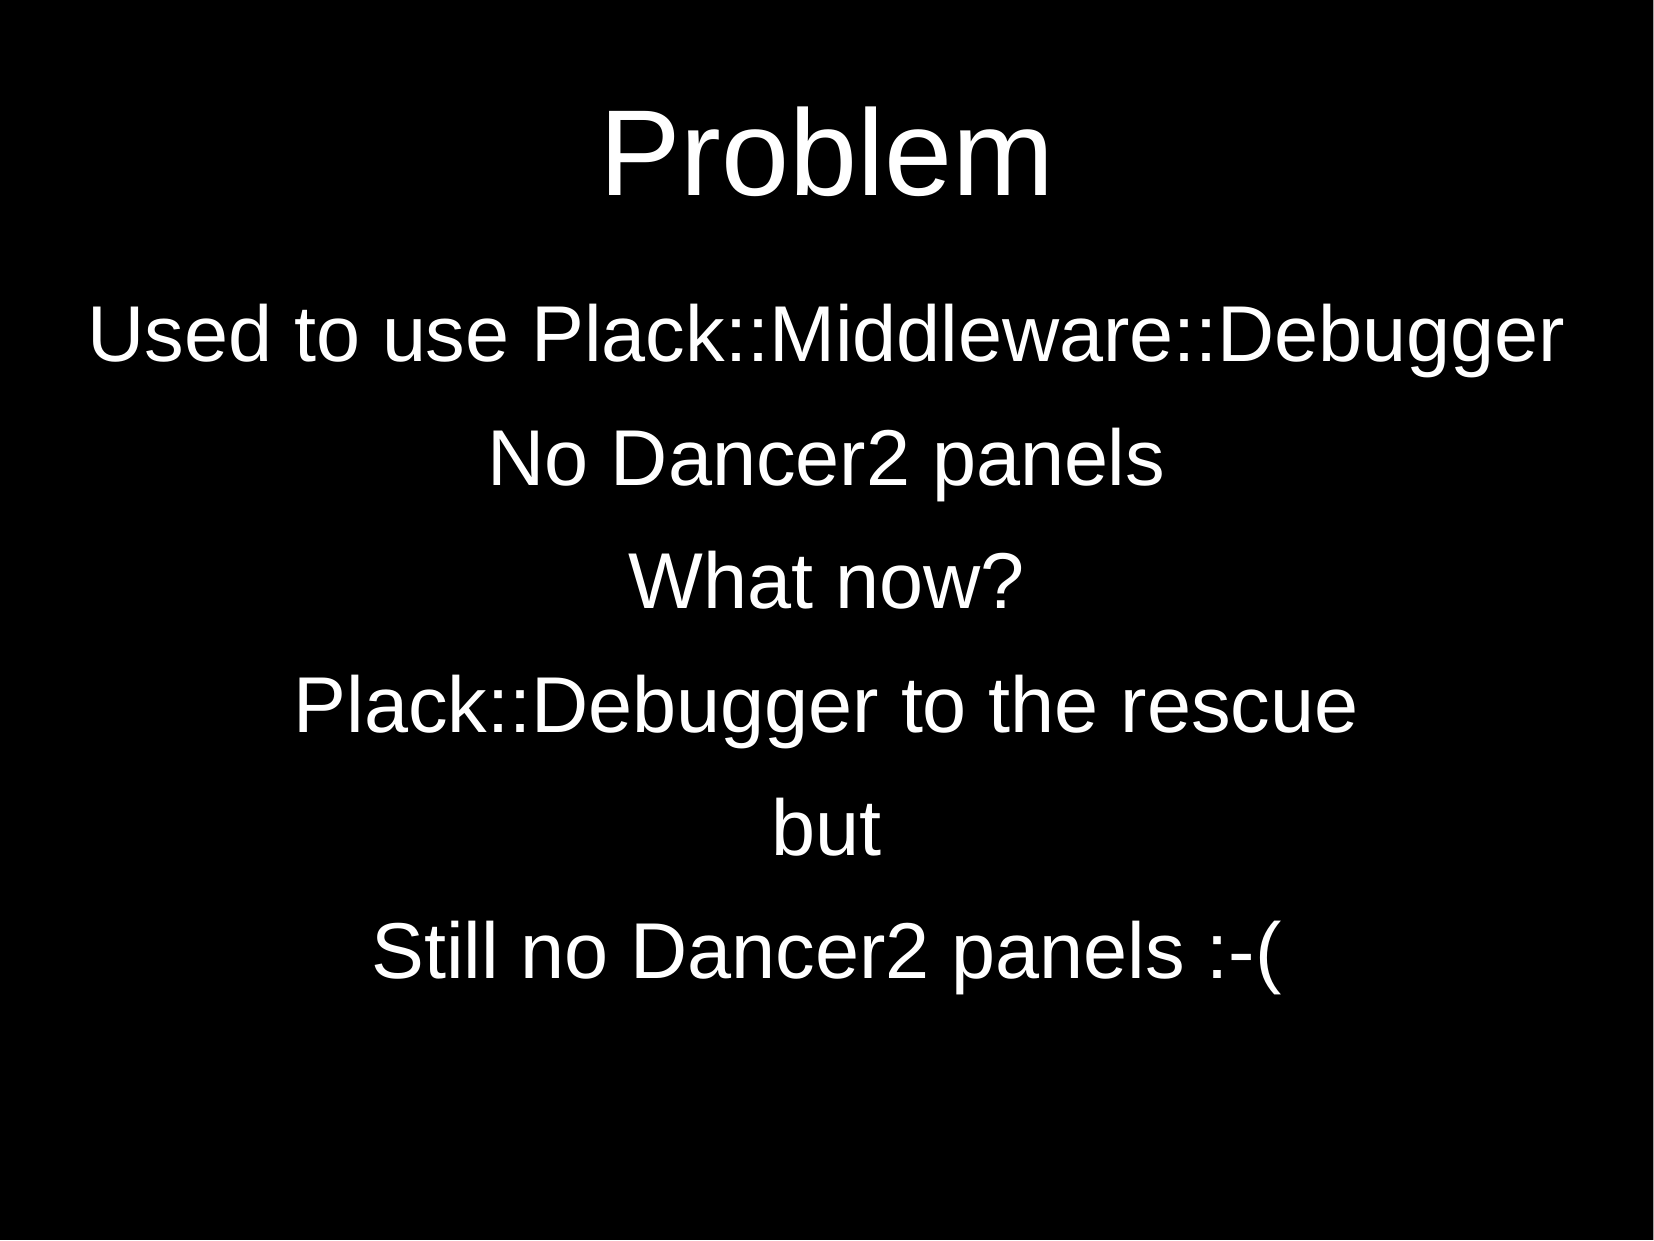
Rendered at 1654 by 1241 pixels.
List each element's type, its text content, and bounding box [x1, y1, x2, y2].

title Problem [82, 49, 1571, 257]
list Used to use Plack::Middleware::Debugger No Dancer2 panels What now? Plack::Debugger to the rescue but Still no Dancer2 panels :-( [82, 290, 1571, 1010]
